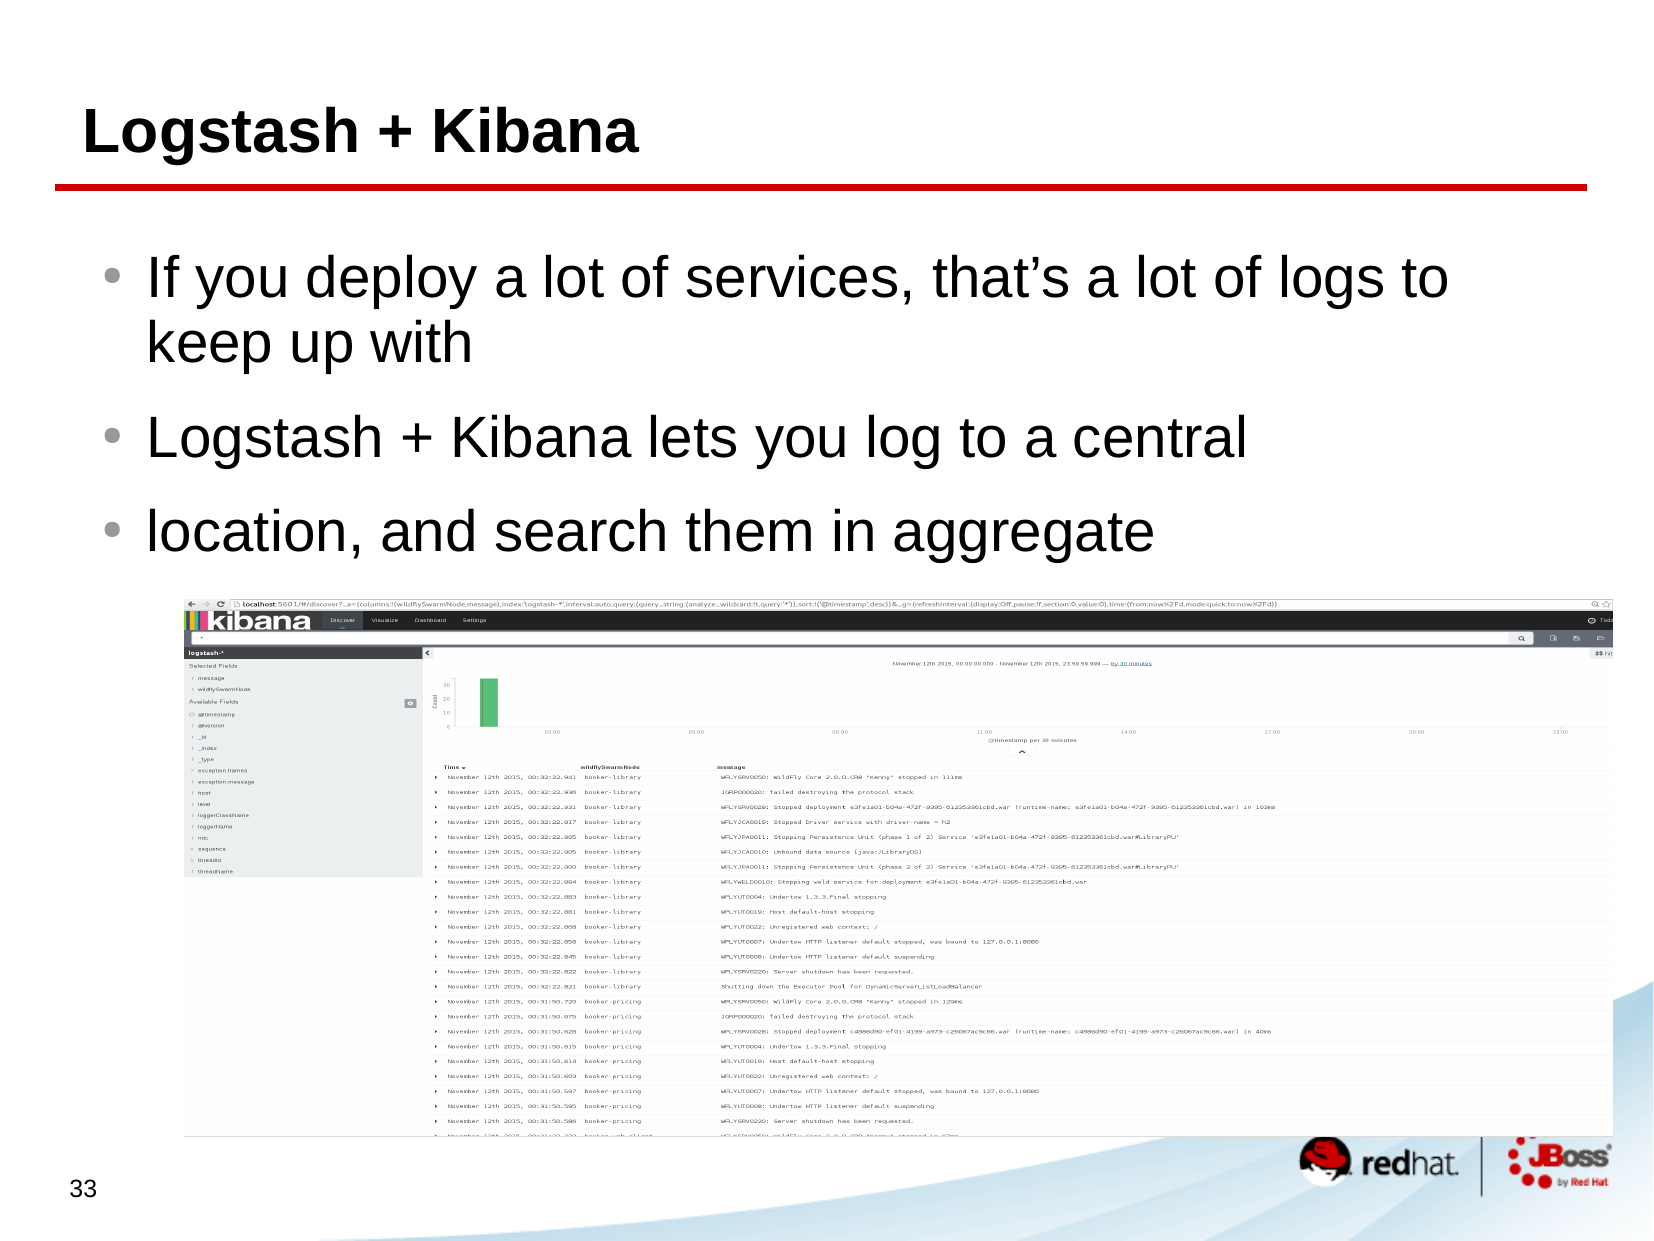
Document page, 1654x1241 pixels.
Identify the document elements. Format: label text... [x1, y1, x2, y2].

title Logstash + Kibana [82, 37, 1571, 226]
list If you deploy a lot of services, that’s a lot of logs to keep up with Logstash + Kibana lets you log to a central location, and search them in aggregate [86, 244, 1576, 1039]
picture [0, 0, 1654, 1241]
